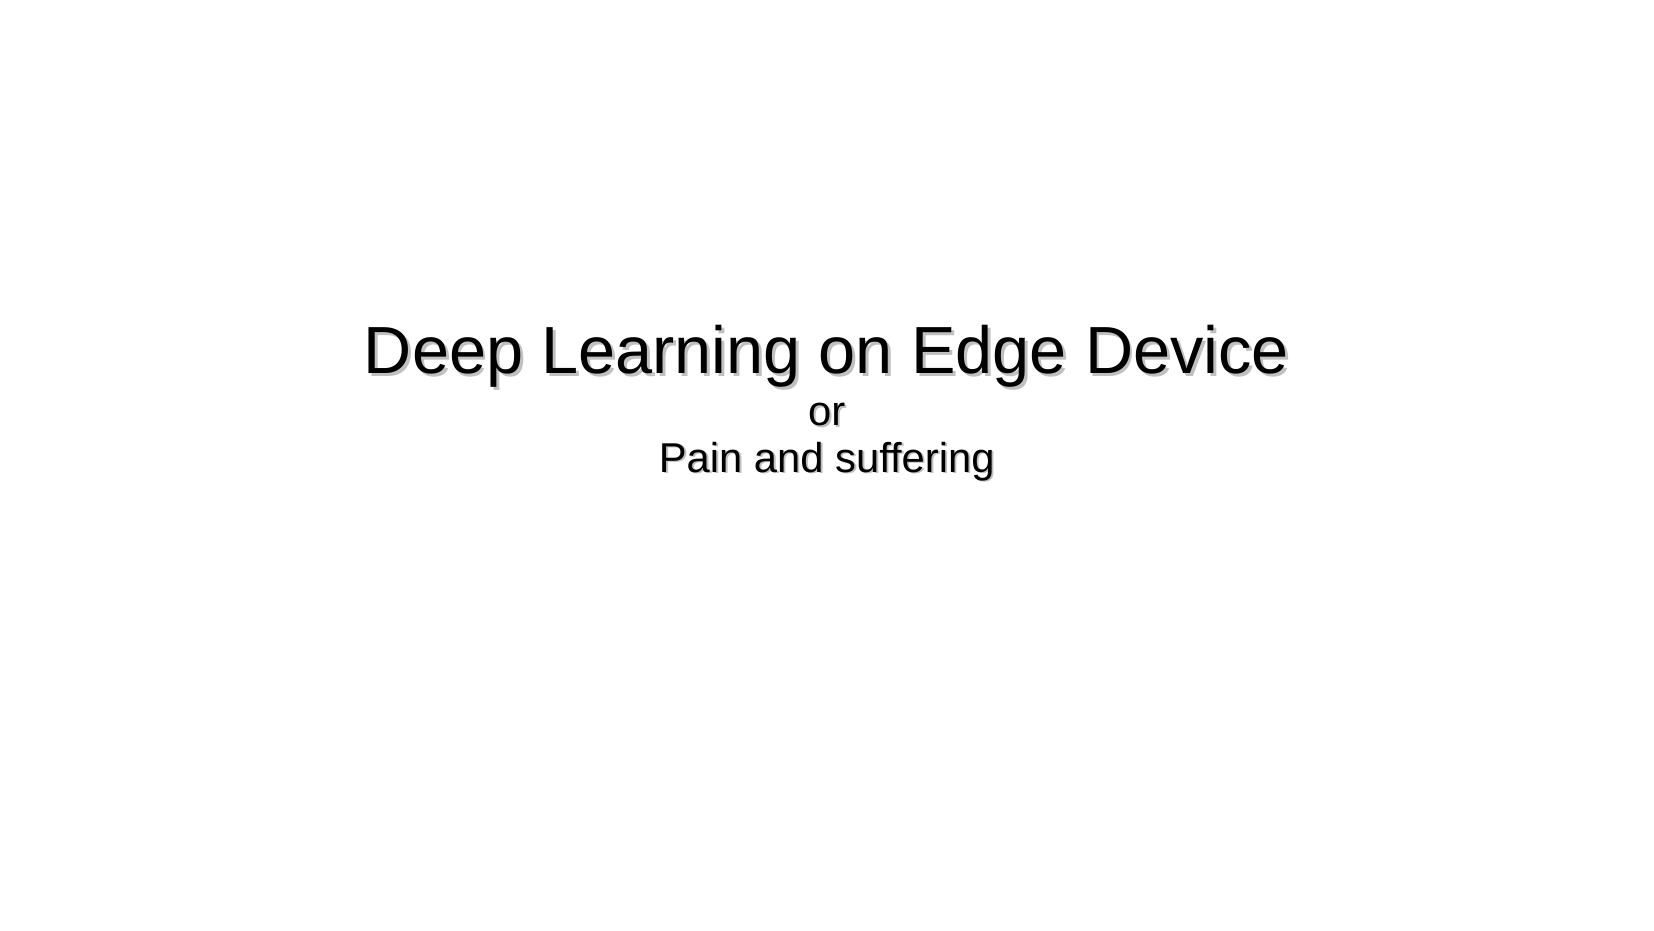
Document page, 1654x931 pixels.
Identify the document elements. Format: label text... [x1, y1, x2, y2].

subtitle Deep Learning on Edge Device or Pain and suffering [82, 37, 1571, 757]
